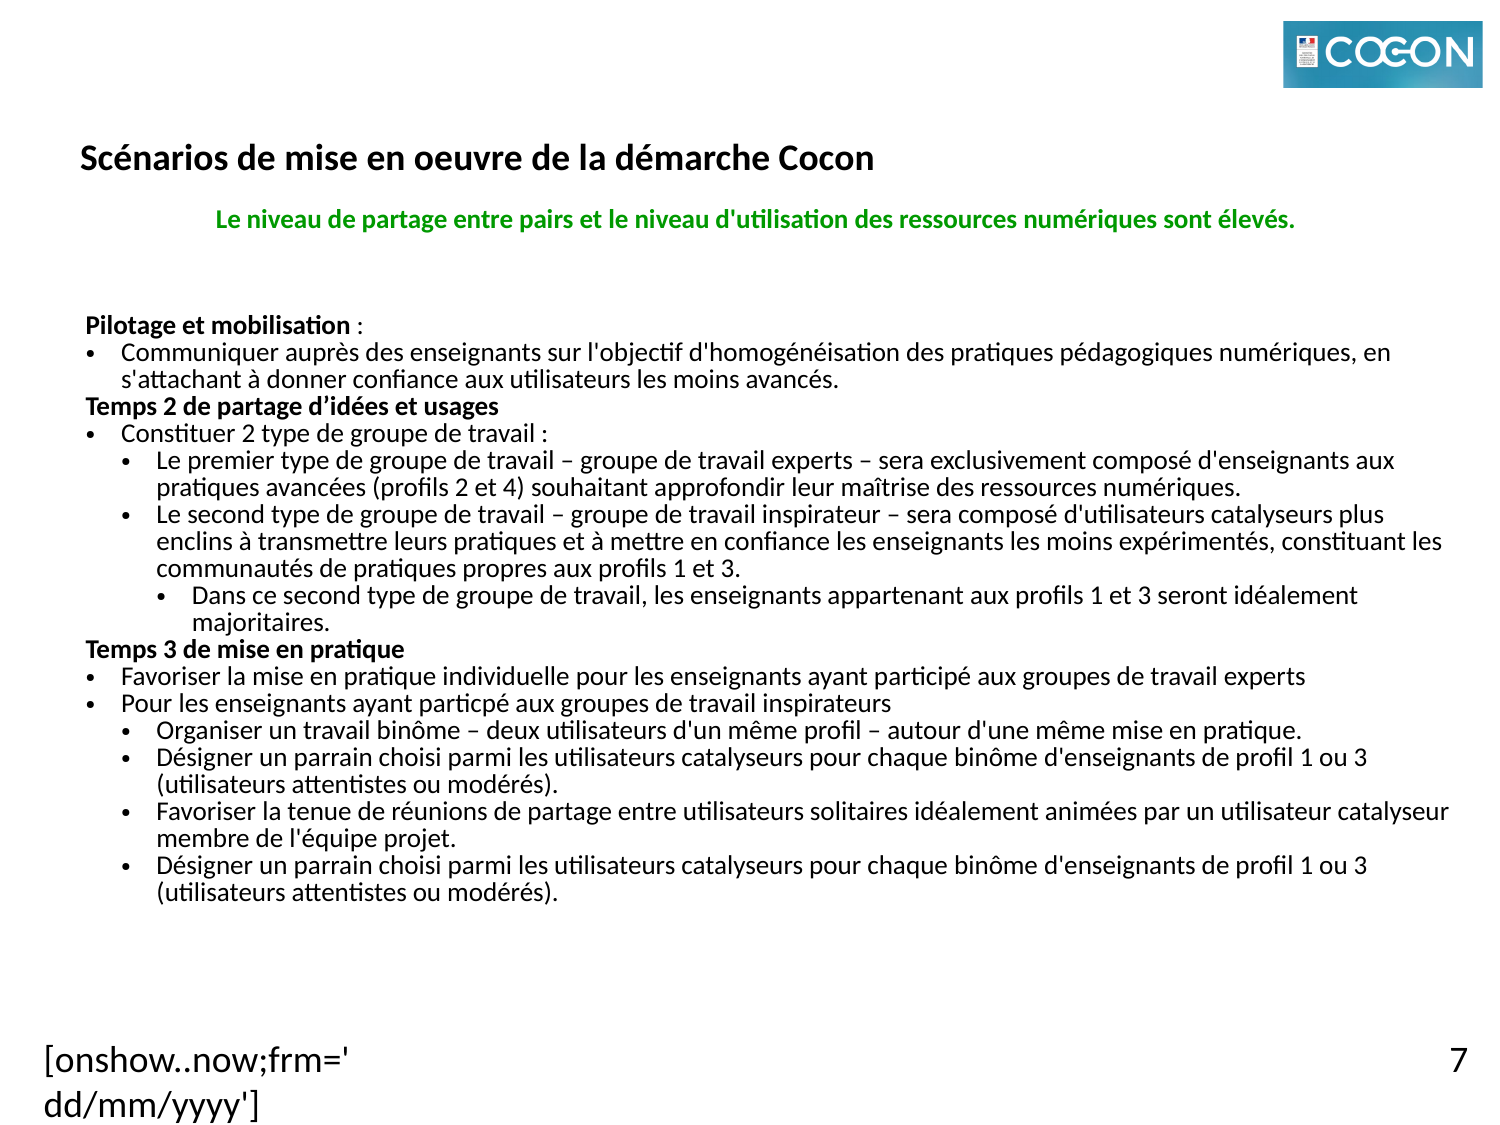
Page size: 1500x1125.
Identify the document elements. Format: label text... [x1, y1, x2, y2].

text_box Pilotage et mobilisation : Communiquer auprès des enseignants sur l'objectif d'homogénéisation des pratiques pédagogiques numériques, en s'attachant à donner confiance aux utilisateurs les moins avancés. Temps 2 de partage d’idées et usages Constituer 2 type de groupe de travail : Le premier type de groupe de travail – groupe de travail experts – sera exclusivement composé d'enseignants aux pratiques avancées (profils 2 et 4) souhaitant approfondir leur maîtrise des ressources numériques. Le second type de groupe de travail – groupe de travail inspirateur – sera composé d'utilisateurs catalyseurs plus enclins à transmettre leurs pratiques et à mettre en confiance les enseignants les moins expérimentés, constituant les communautés de pratiques propres aux profils 1 et 3. Dans ce second type de groupe de travail, les enseignants appartenant aux profils 1 et 3 seront idéalement majoritaires. Temps 3 de mise en pratique Favoriser la mise en pratique individuelle pour les enseignants ayant participé aux groupes de travail experts Pour les enseignants ayant particpé aux groupes de travail inspirateurs Organiser un travail binôme – deux utilisateurs d'un même profil – autour d'une même mise en pratique. Désigner un parrain choisi parmi les utilisateurs catalyseurs pour chaque binôme d'enseignants de profil 1 ou 3 (utilisateurs attentistes ou modérés). Favoriser la tenue de réunions de partage entre utilisateurs solitaires idéalement animées par un utilisateur catalyseur membre de l'équipe projet. Désigner un parrain choisi parmi les utilisateurs catalyseurs pour chaque binôme d'enseignants de profil 1 ou 3 (utilisateurs attentistes ou modérés). [70, 307, 1477, 1049]
text_box Le niveau de partage entre pairs et le niveau d'utilisation des ressources numériques sont élevés. [82, 200, 1430, 249]
picture [1283, 21, 1483, 88]
slide_number <numéro> [1145, 1027, 1484, 1088]
title Scénarios de mise en oeuvre de la démarche Cocon [65, 130, 1459, 189]
slide_number [onshow..now;frm='dd/mm/yyyy'] [28, 1027, 367, 1088]
